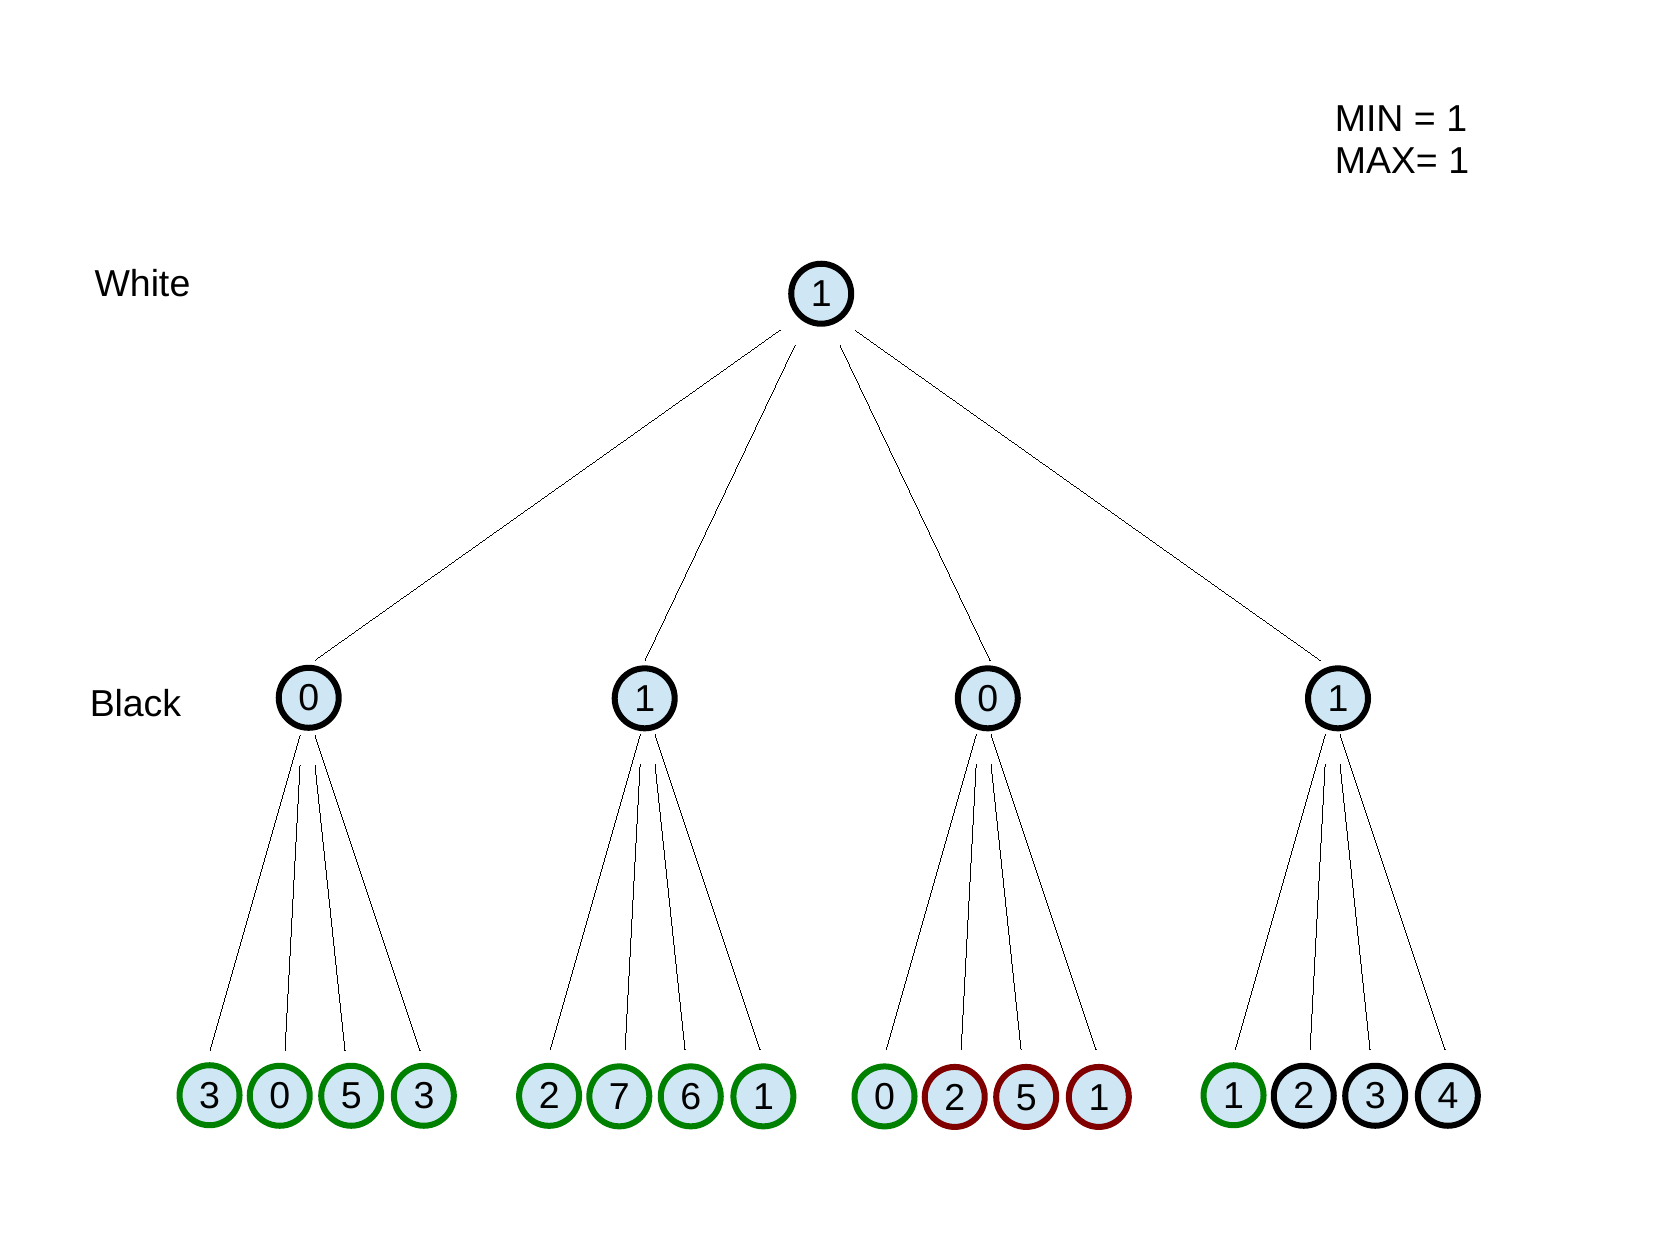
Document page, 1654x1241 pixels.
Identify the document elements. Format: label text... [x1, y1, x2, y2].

text_box 3 [179, 1065, 240, 1126]
text_box Black [75, 675, 197, 732]
text_box 1 [733, 1066, 794, 1127]
text_box 6 [660, 1066, 721, 1127]
text_box 1 [1203, 1065, 1264, 1126]
text_box 1 [1068, 1066, 1129, 1127]
text_box 1 [1308, 668, 1369, 729]
text_box 2 [924, 1066, 985, 1127]
text_box 0 [957, 668, 1018, 729]
text_box 0 [854, 1066, 915, 1127]
text_box MIN = 1 MAX= 1 [1320, 90, 1484, 189]
text_box 2 [1273, 1065, 1334, 1126]
text_box 1 [614, 668, 675, 729]
text_box 7 [589, 1066, 650, 1127]
text_box 3 [393, 1065, 454, 1126]
text_box 4 [1417, 1065, 1478, 1126]
text_box 0 [278, 667, 339, 728]
text_box 0 [249, 1065, 310, 1126]
text_box 5 [321, 1065, 382, 1126]
text_box 2 [519, 1065, 580, 1126]
text_box 1 [791, 263, 852, 324]
text_box 3 [1345, 1065, 1406, 1126]
text_box 5 [996, 1066, 1057, 1127]
text_box White [79, 255, 206, 312]
